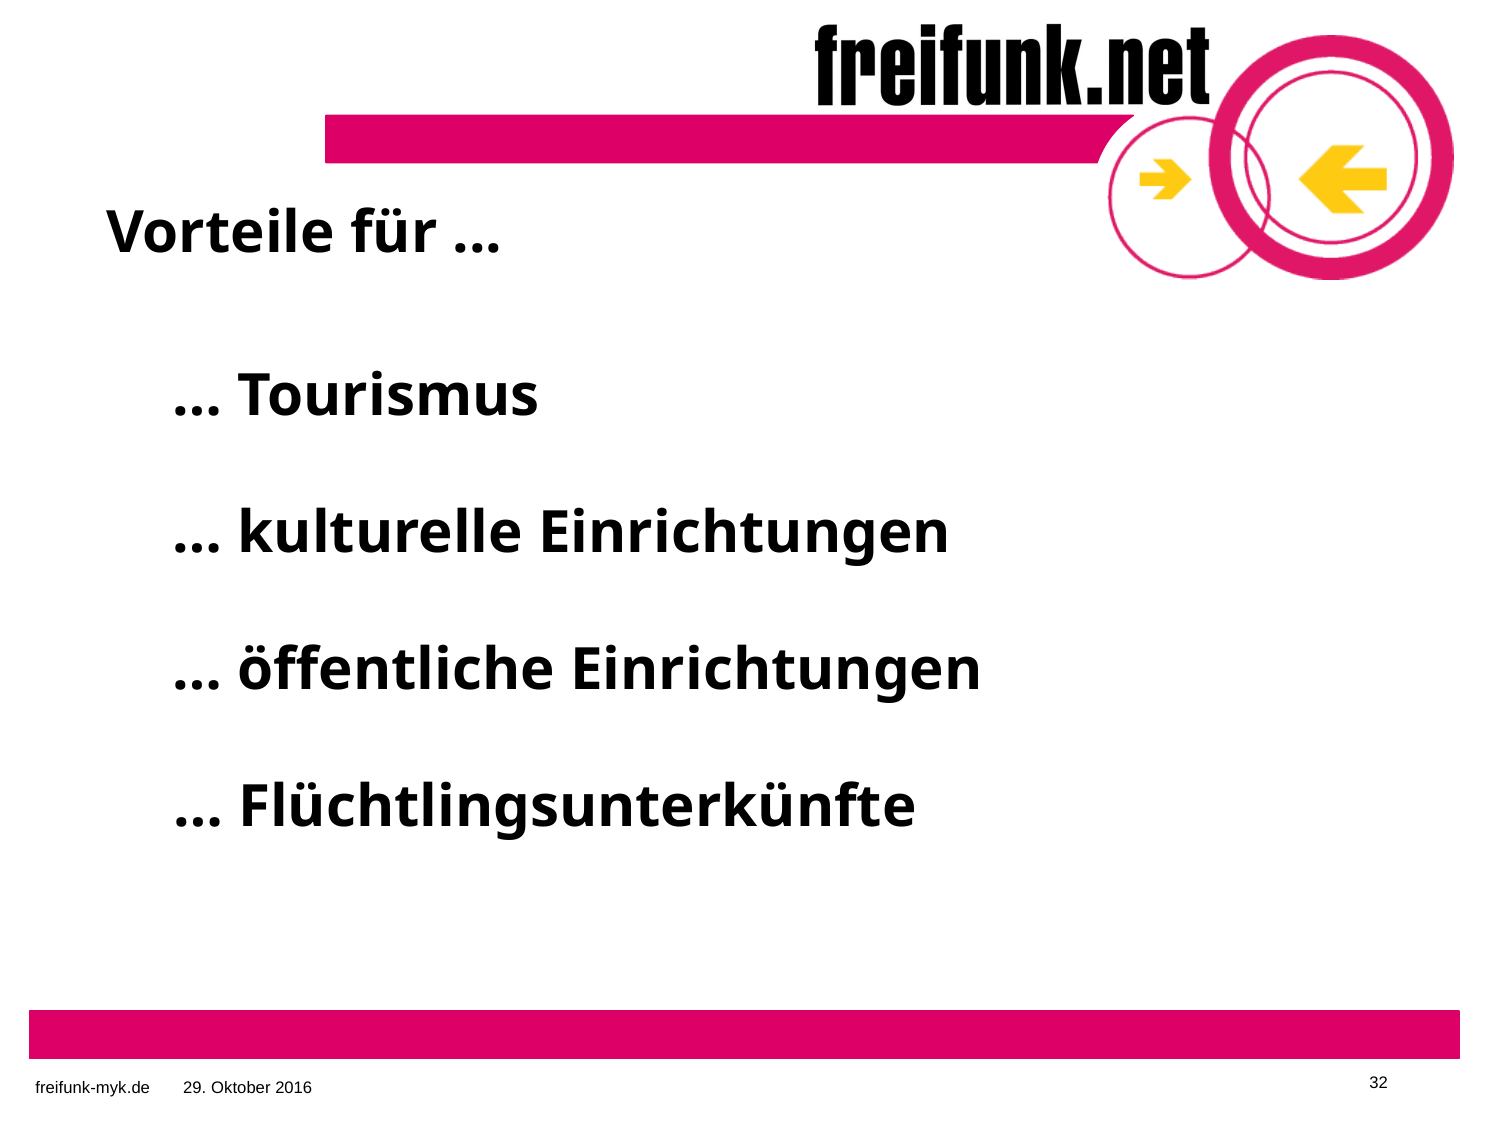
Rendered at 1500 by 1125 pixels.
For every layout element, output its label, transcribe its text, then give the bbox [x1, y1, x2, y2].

picture [816, 24, 1454, 280]
title … öffentliche Einrichtungen [172, 597, 1160, 735]
title Vorteile für ... [106, 160, 1093, 298]
title … Tourismus [172, 323, 1160, 460]
title … kulturelle Einrichtungen [172, 460, 1160, 597]
title … Flüchtlingsunterkünfte [173, 734, 1160, 872]
